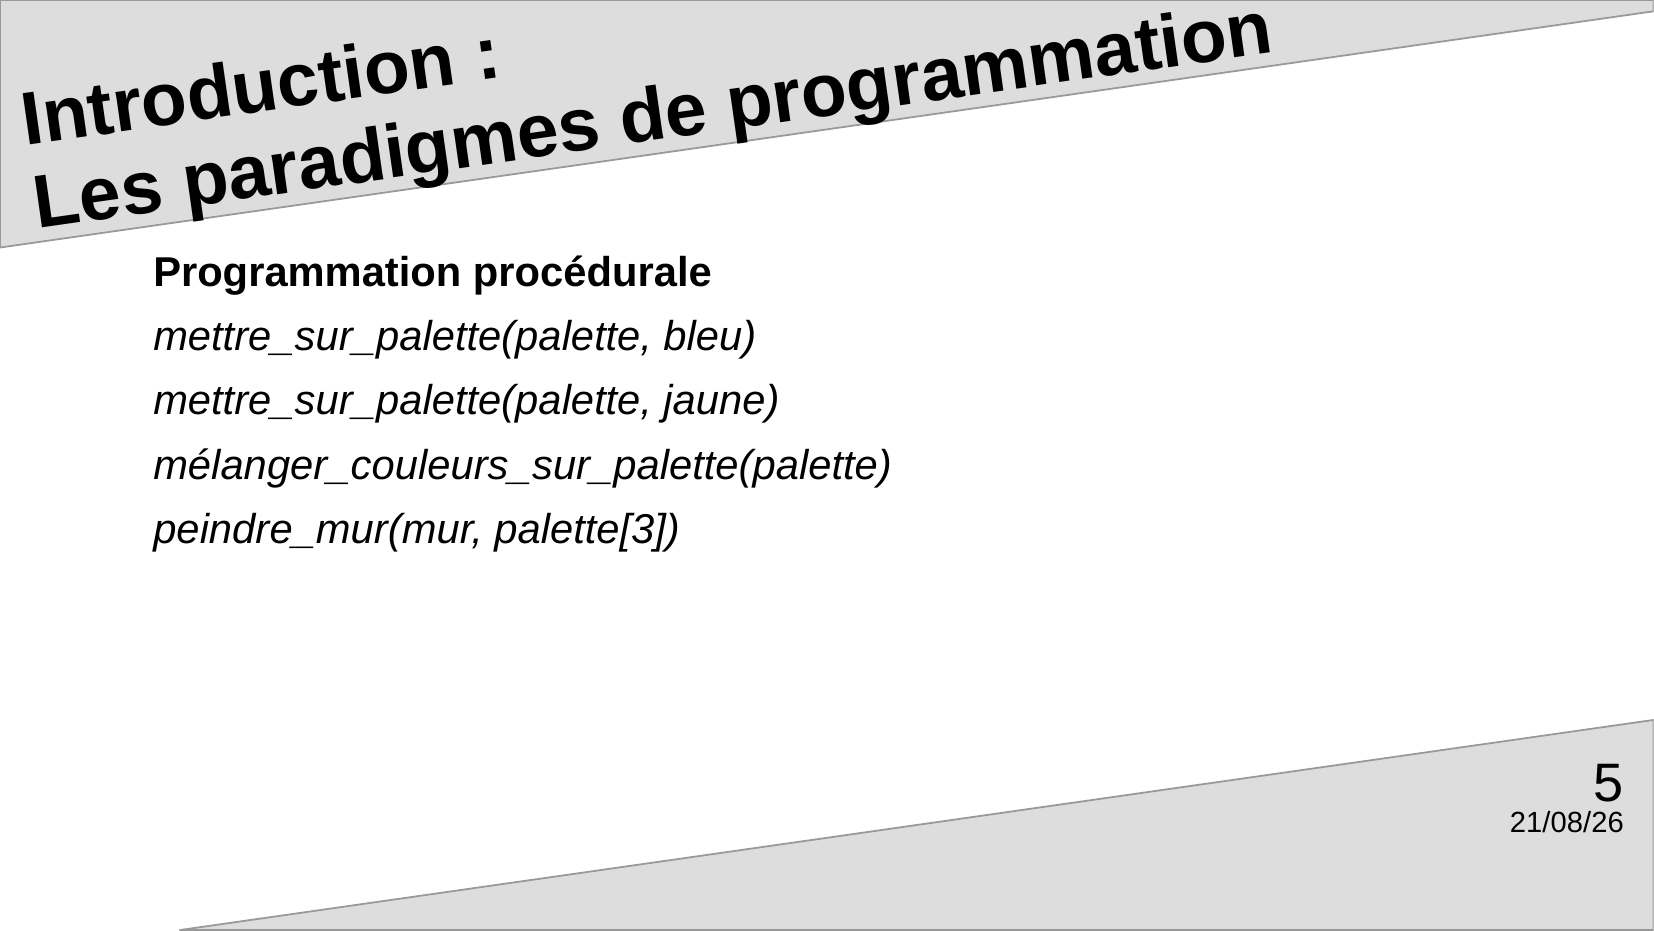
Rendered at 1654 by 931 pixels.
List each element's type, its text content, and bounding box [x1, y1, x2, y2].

title Introduction : Les paradigmes de programmation [16, 0, 1502, 245]
list Programmation procédurale mettre_sur_palette(palette, bleu) mettre_sur_palette(palette, jaune) mélanger_couleurs_sur_palette(palette) peindre_mur(mur, palette[3]) [82, 248, 1538, 789]
